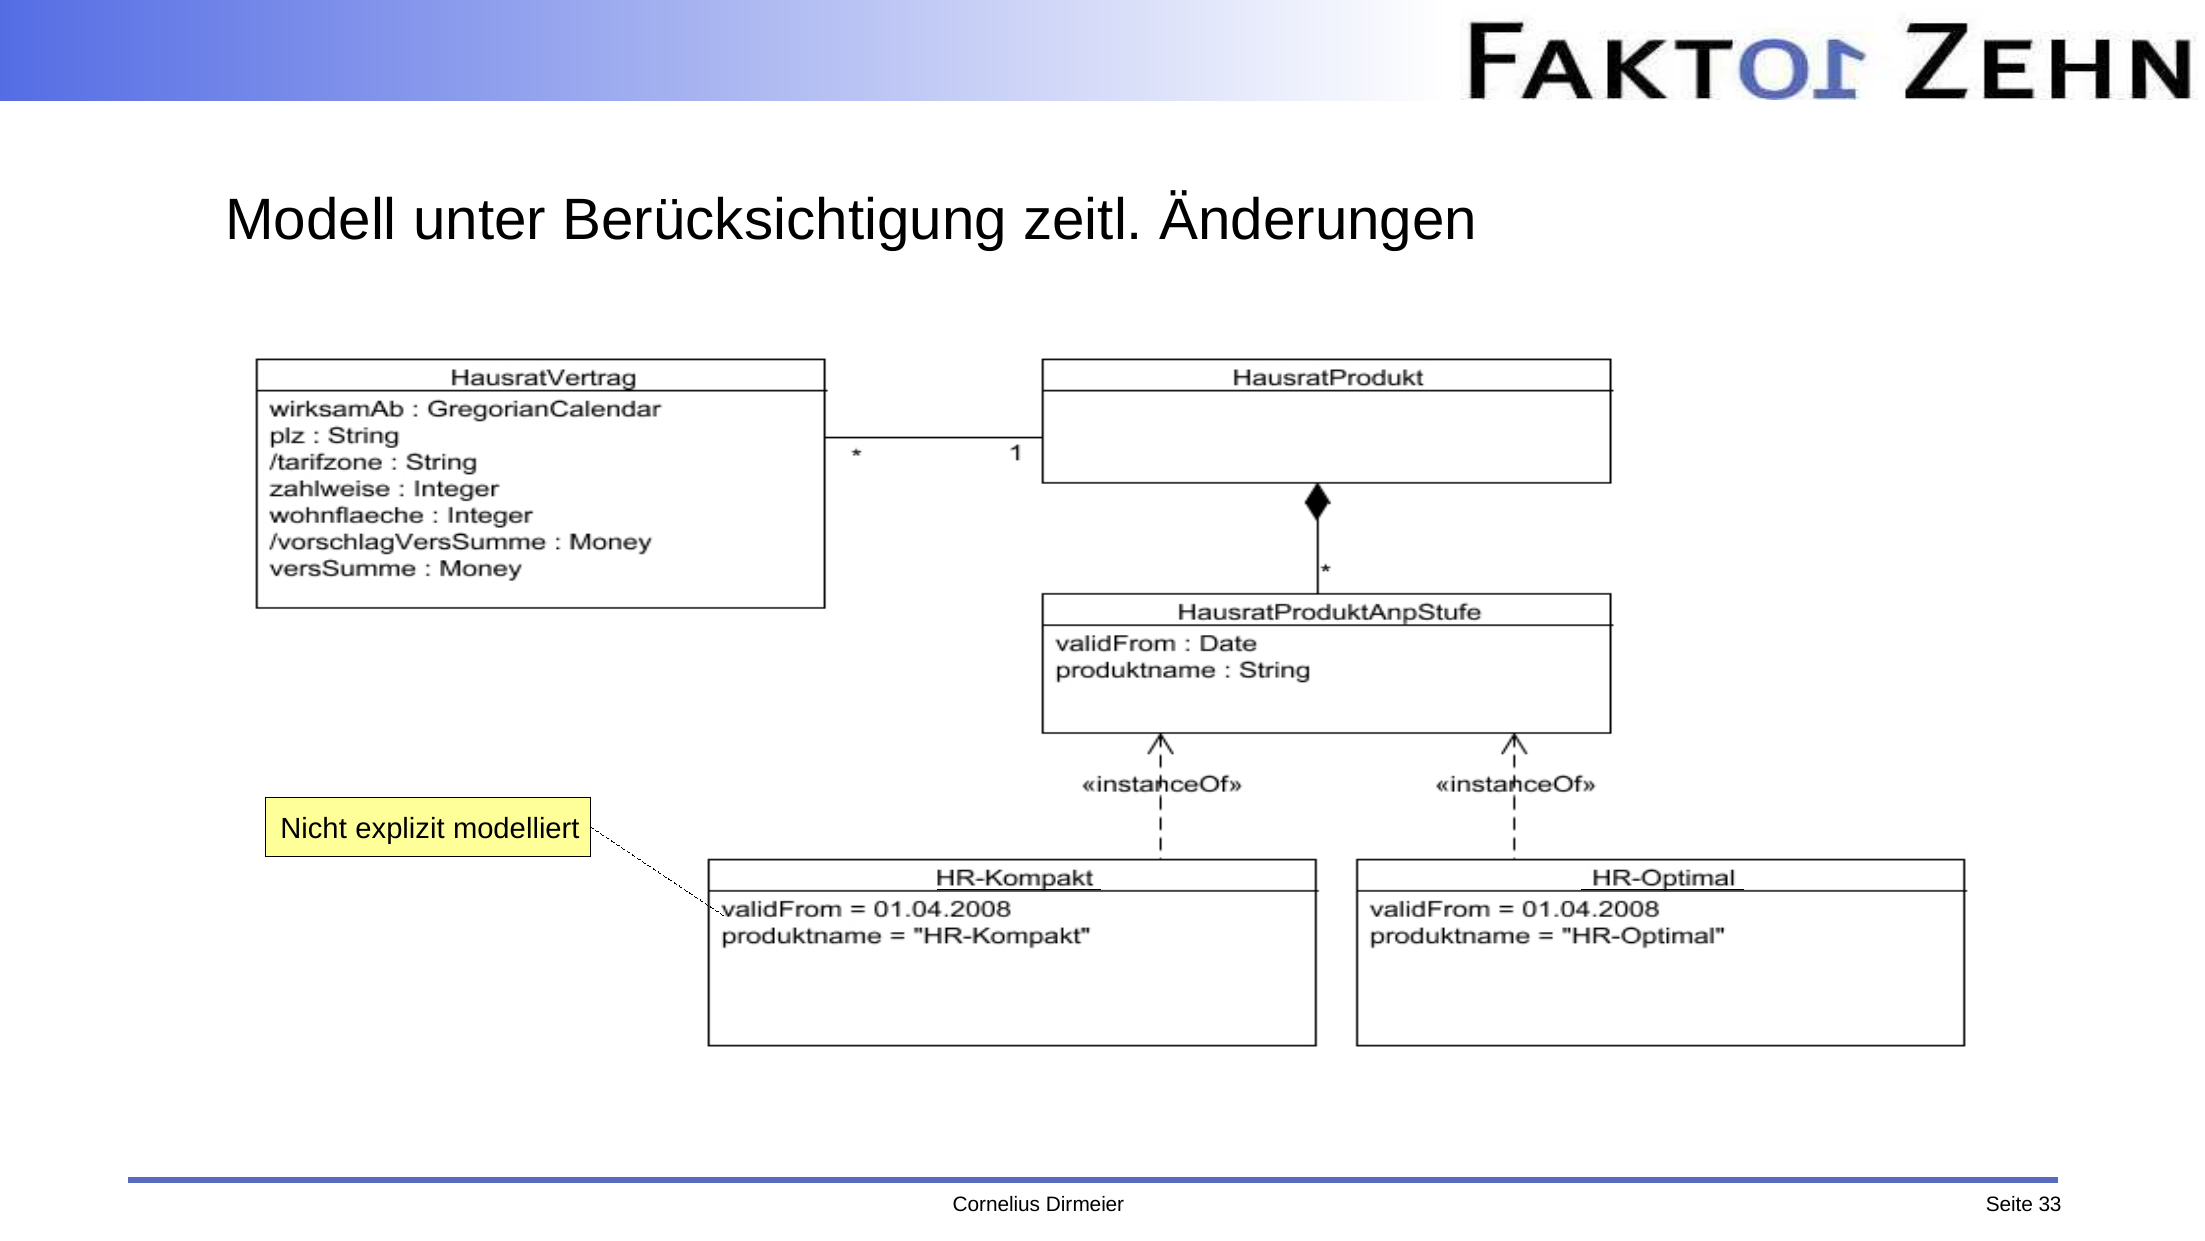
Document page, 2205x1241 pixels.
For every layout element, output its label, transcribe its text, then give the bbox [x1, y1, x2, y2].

picture [217, 312, 2005, 1078]
picture [1460, 7, 2202, 100]
text_box [265, 797, 591, 857]
text_box Nicht explizit modelliert [280, 812, 591, 845]
title Modell unter Berücksichtigung zeitl. Änderungen [225, 142, 1981, 296]
